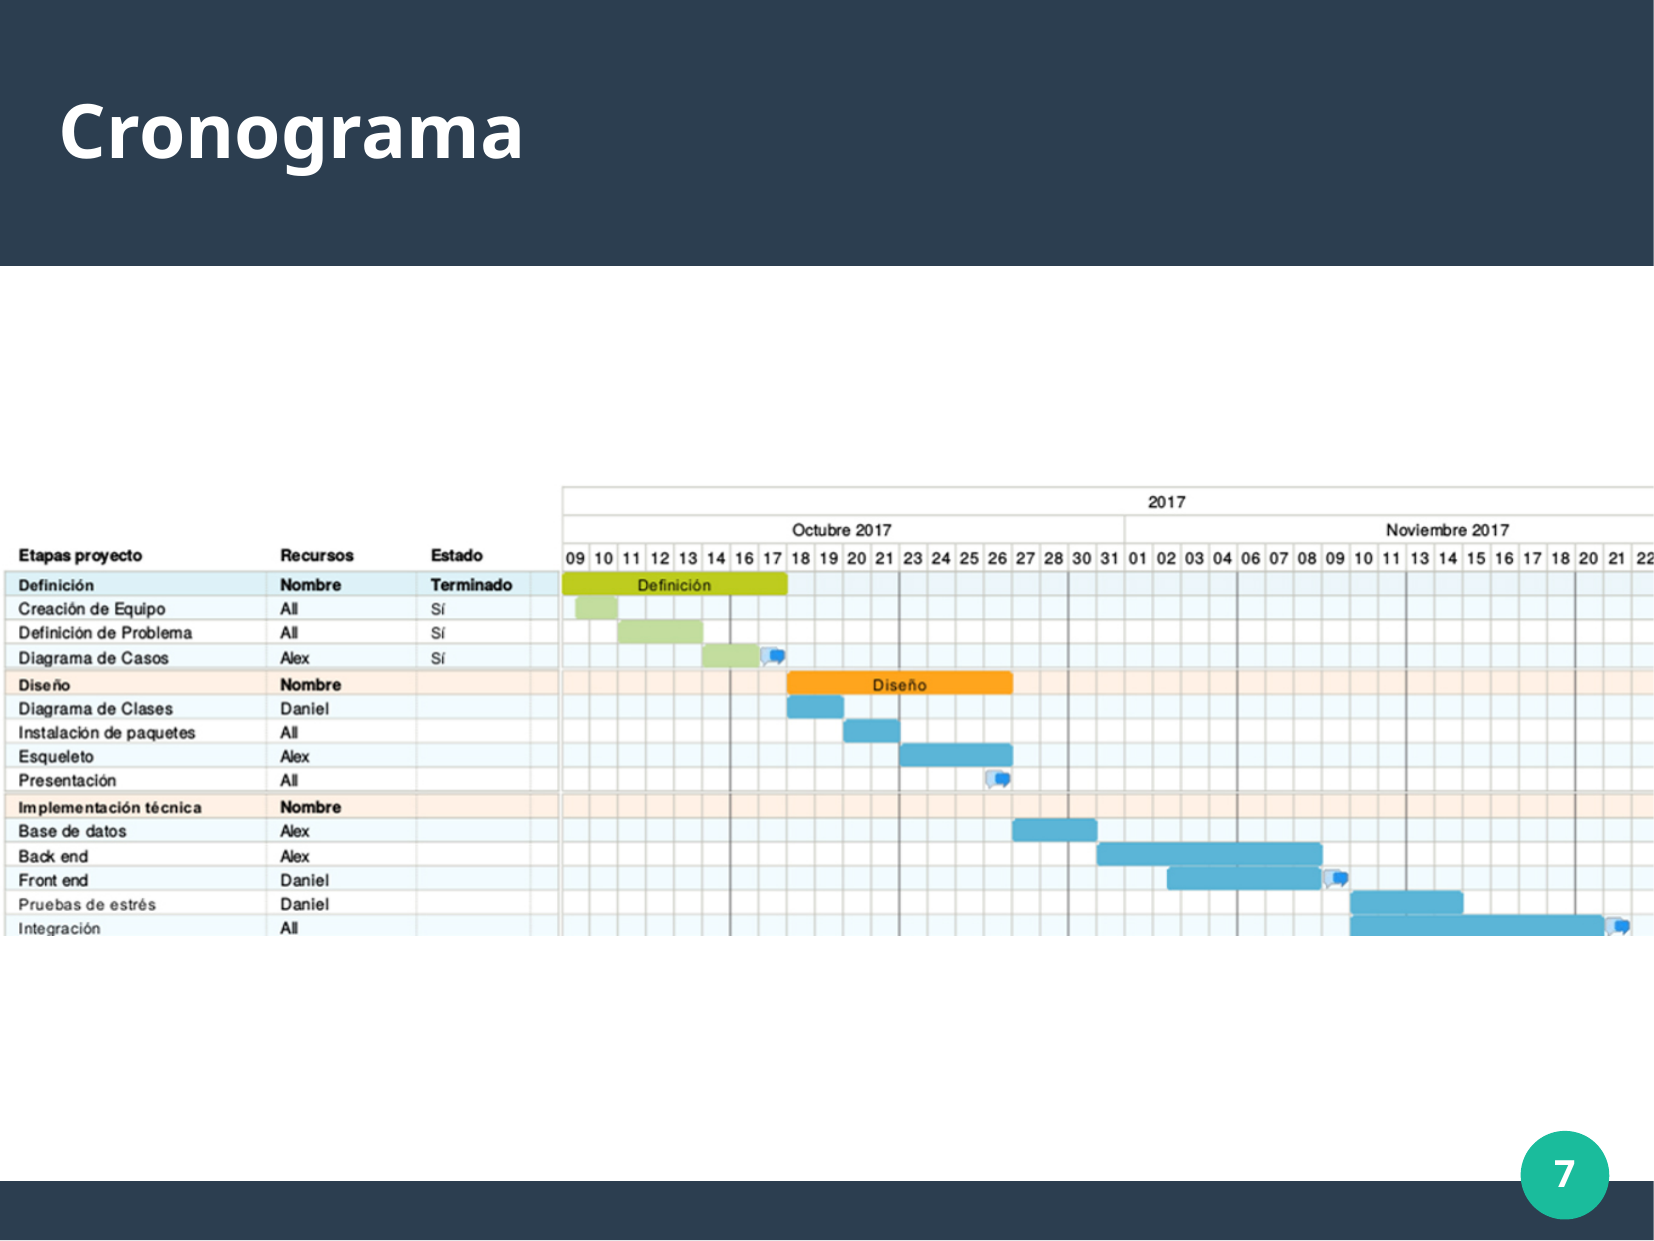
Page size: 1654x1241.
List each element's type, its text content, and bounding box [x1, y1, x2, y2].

title Cronograma [59, 49, 1595, 207]
picture [0, 468, 1654, 936]
text_box [1505, 1116, 1625, 1235]
